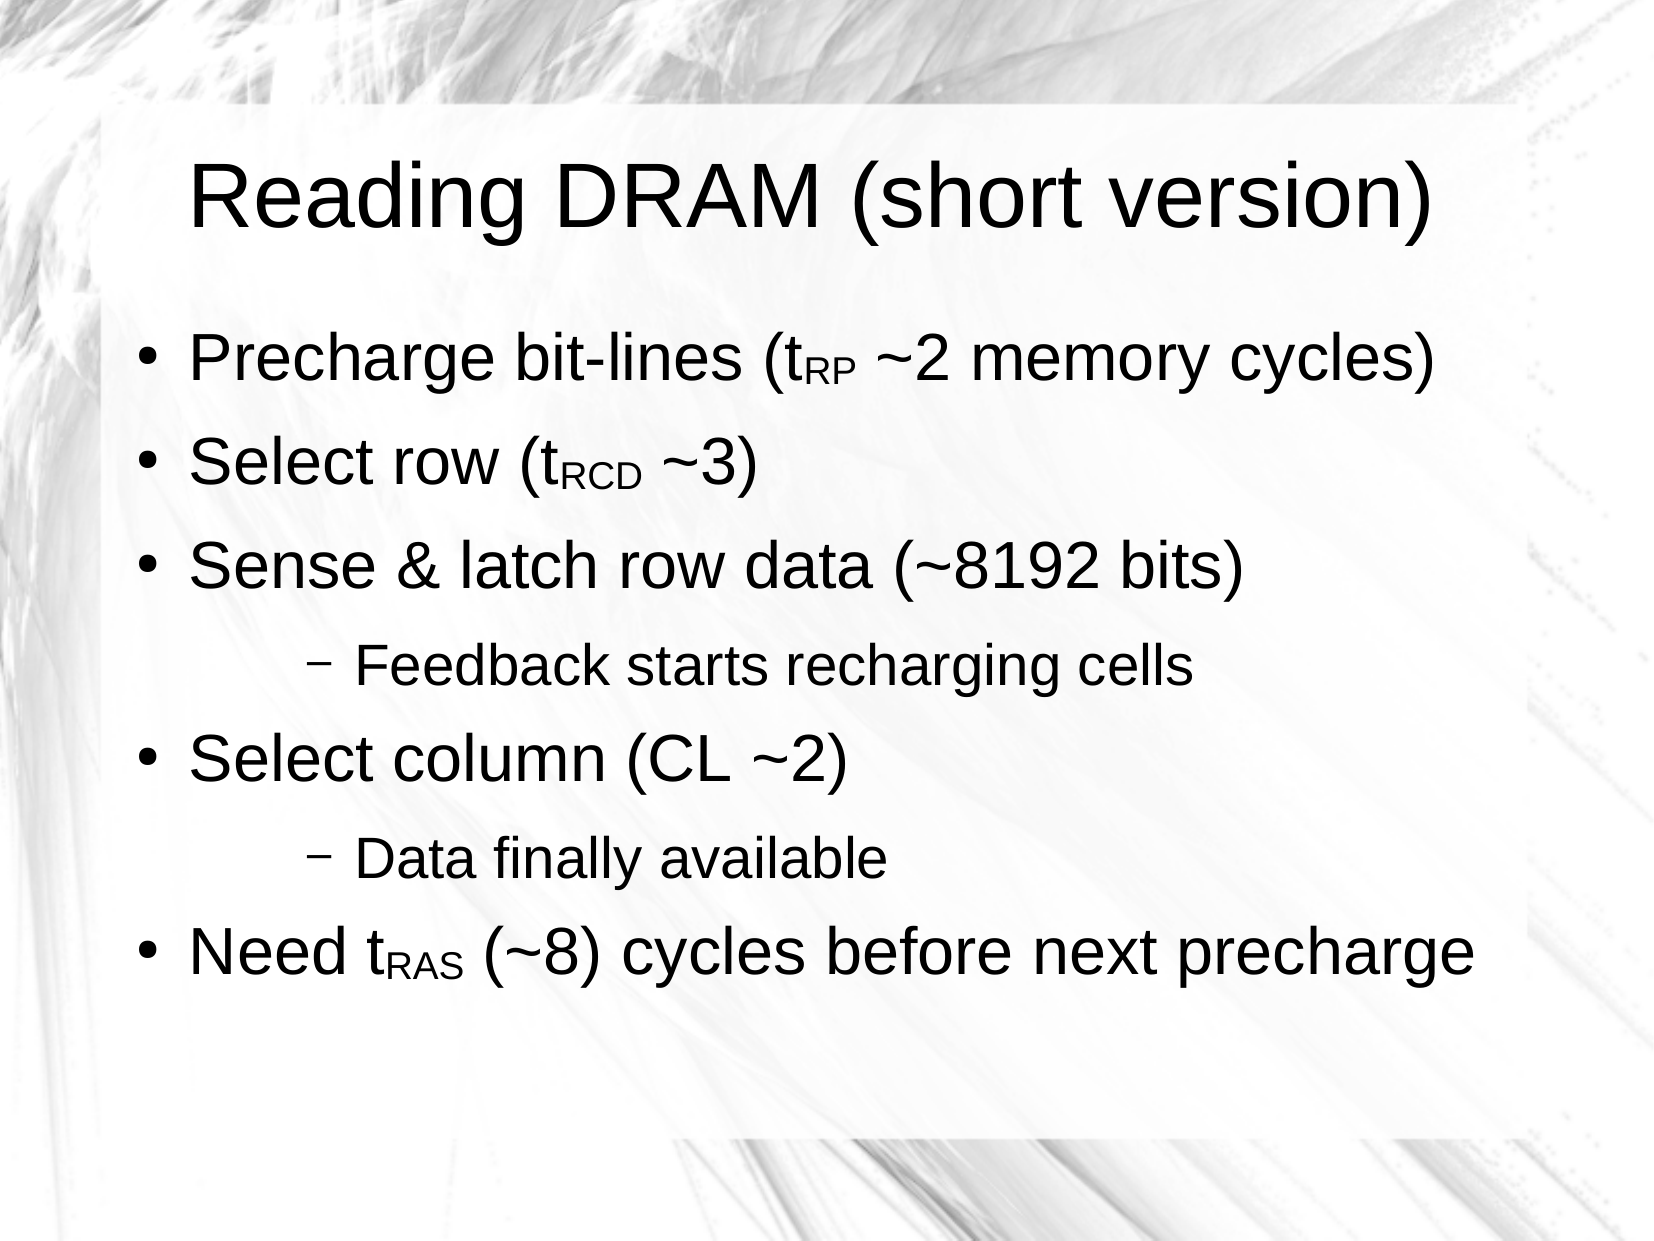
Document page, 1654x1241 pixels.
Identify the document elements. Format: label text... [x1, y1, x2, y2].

picture [0, 0, 1654, 1241]
title Reading DRAM (short version) [118, 112, 1506, 281]
list Precharge bit-lines (tRP ~2 memory cycles) Select row (tRCD ~3) Sense & latch row data (~8192 bits) Feedback starts recharging cells Select column (CL ~2) Data finally available Need tRAS (~8) cycles before next precharge [118, 319, 1571, 1055]
